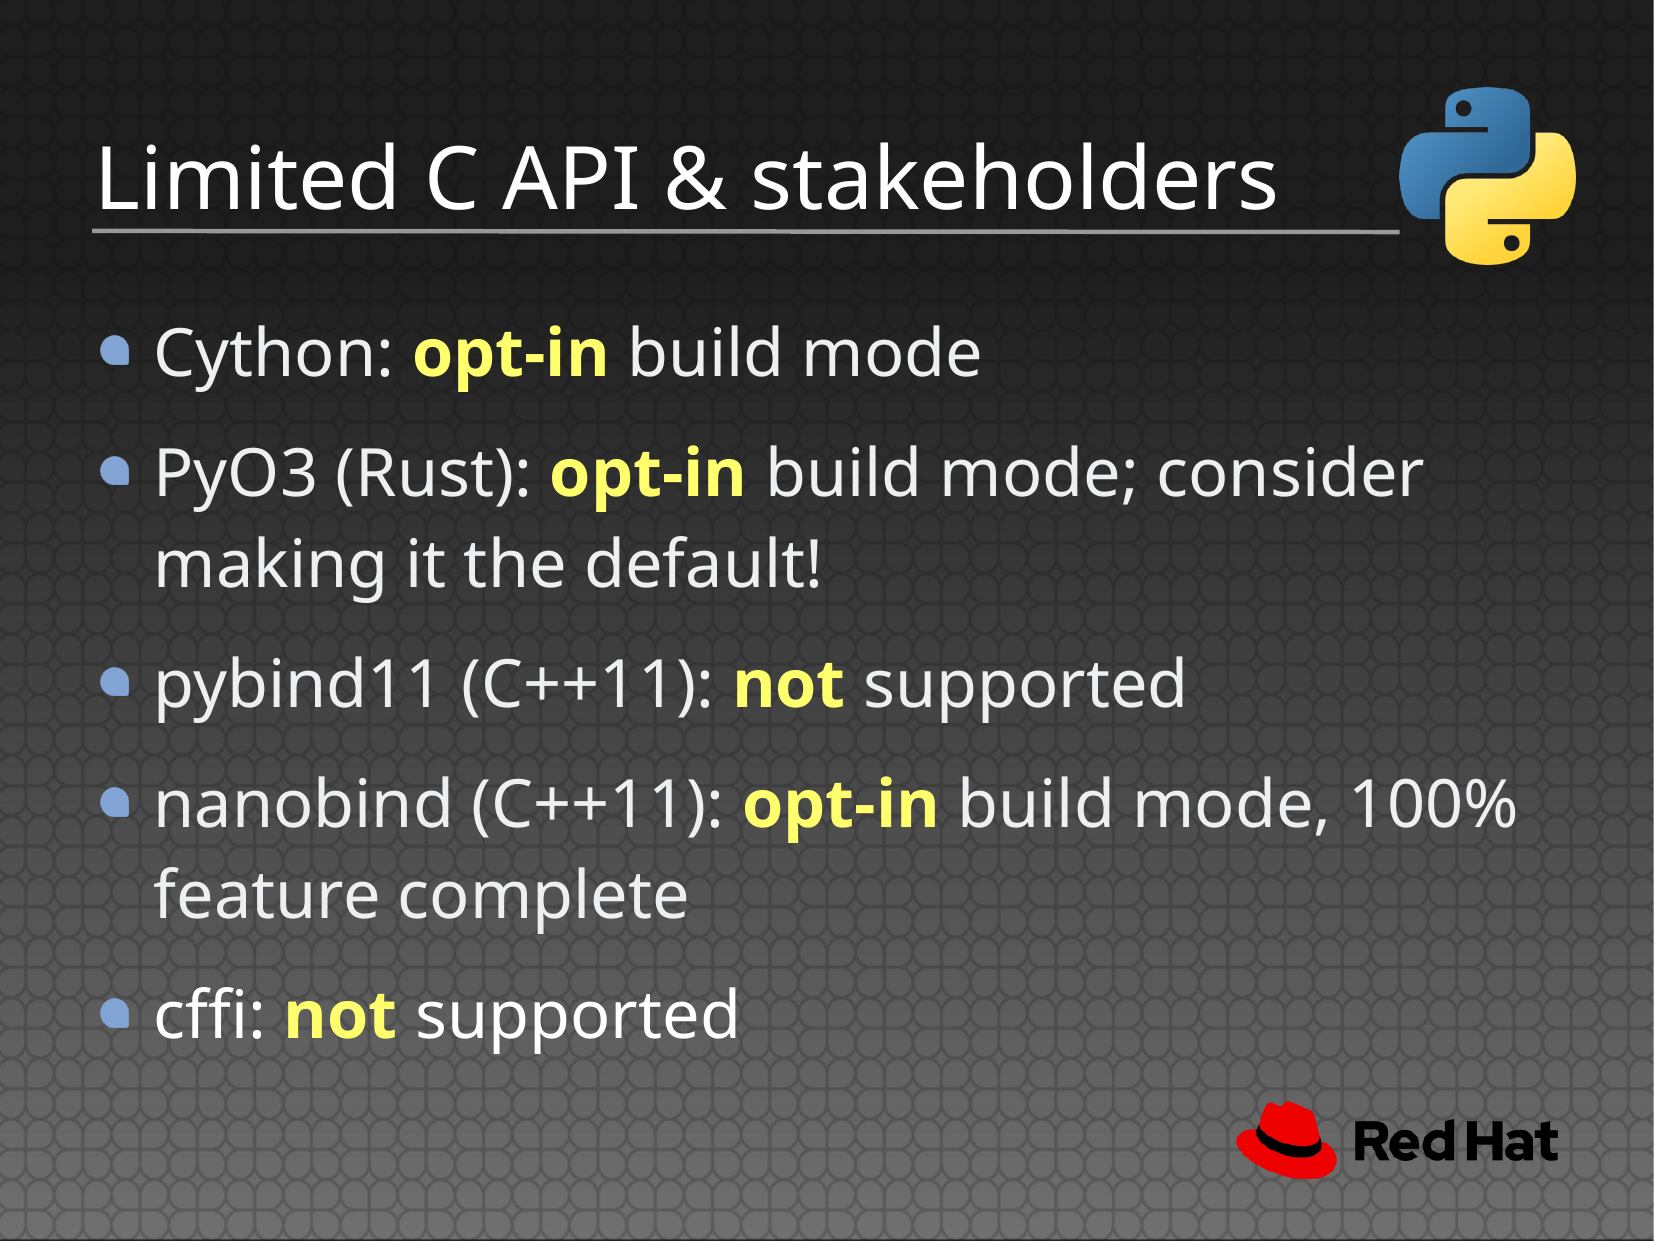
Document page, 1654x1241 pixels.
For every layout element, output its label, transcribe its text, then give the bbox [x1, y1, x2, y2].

list Cython: opt-in build mode PyO3 (Rust): opt-in build mode; consider making it the default! pybind11 (C++11): not supported nanobind (C++11): opt-in build mode, 100% feature complete cffi: not supported [82, 304, 1629, 1045]
picture [0, 0, 1654, 1241]
title Limited C API & stakeholders [94, 100, 1426, 251]
